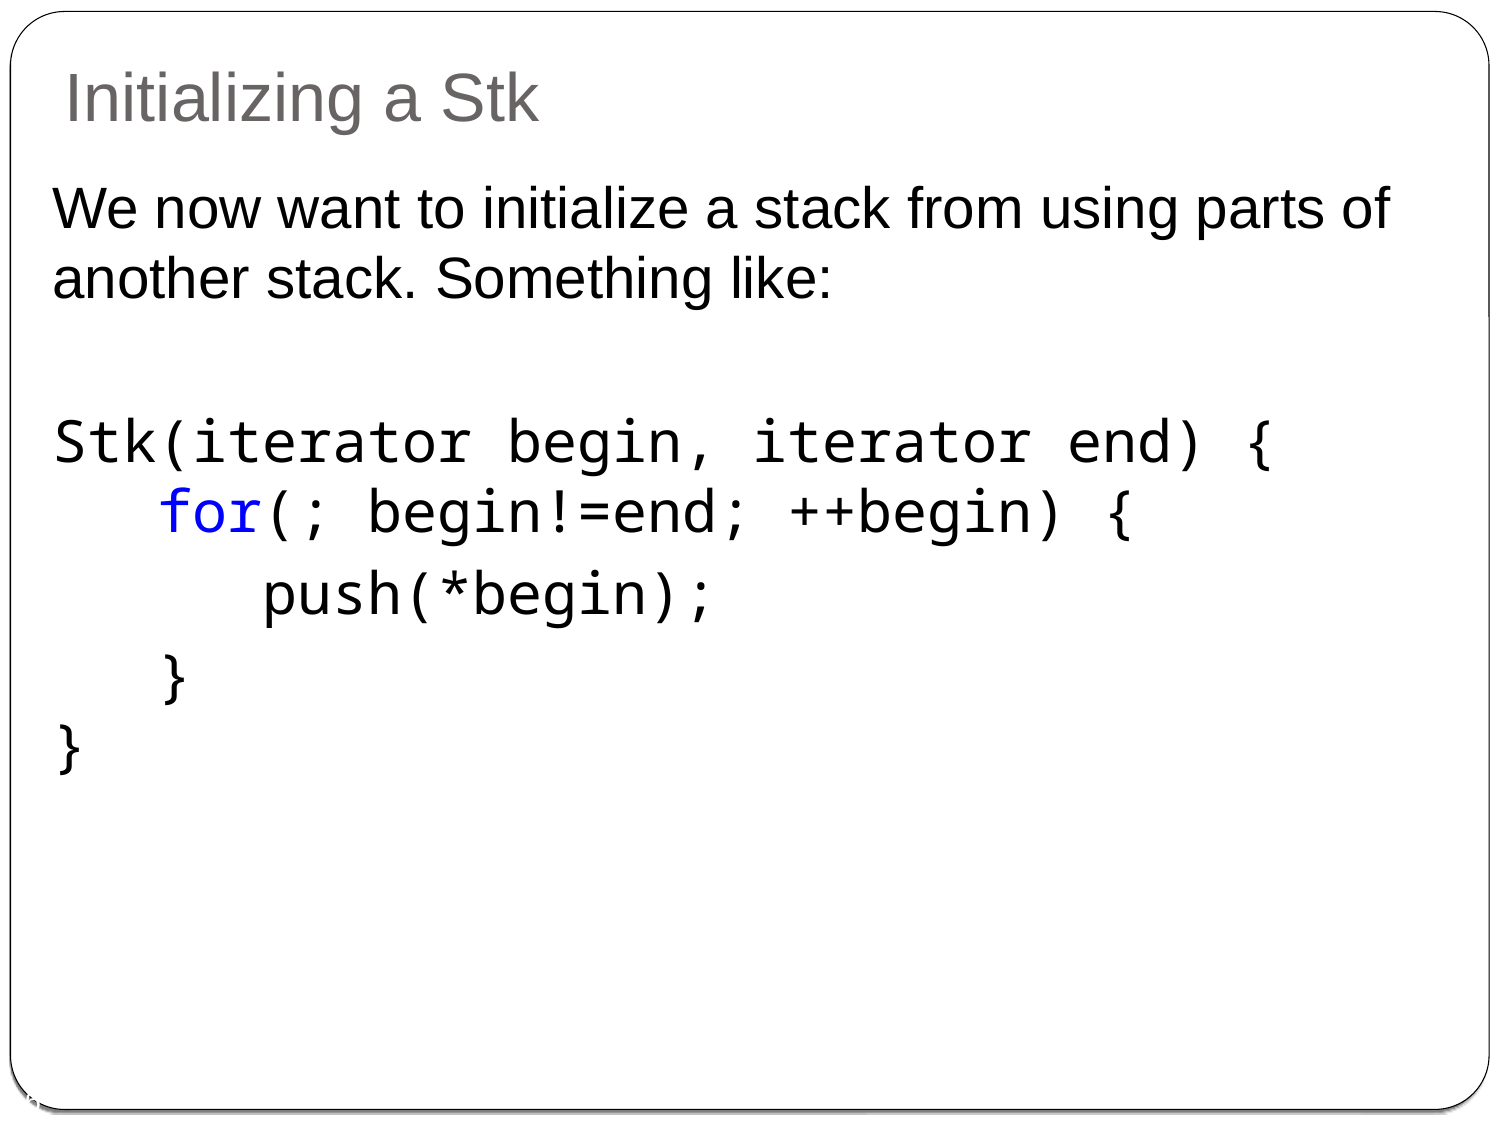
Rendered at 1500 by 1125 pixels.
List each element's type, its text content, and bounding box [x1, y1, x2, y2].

list We now want to initialize a stack from using parts of another stack. Something like: Stk(iterator begin, iterator end) { for(; begin!=end; ++begin) { push(*begin); } } [37, 162, 1463, 1088]
title Initializing a Stk [50, 45, 1450, 150]
slide_number <number> [0, 1074, 50, 1125]
